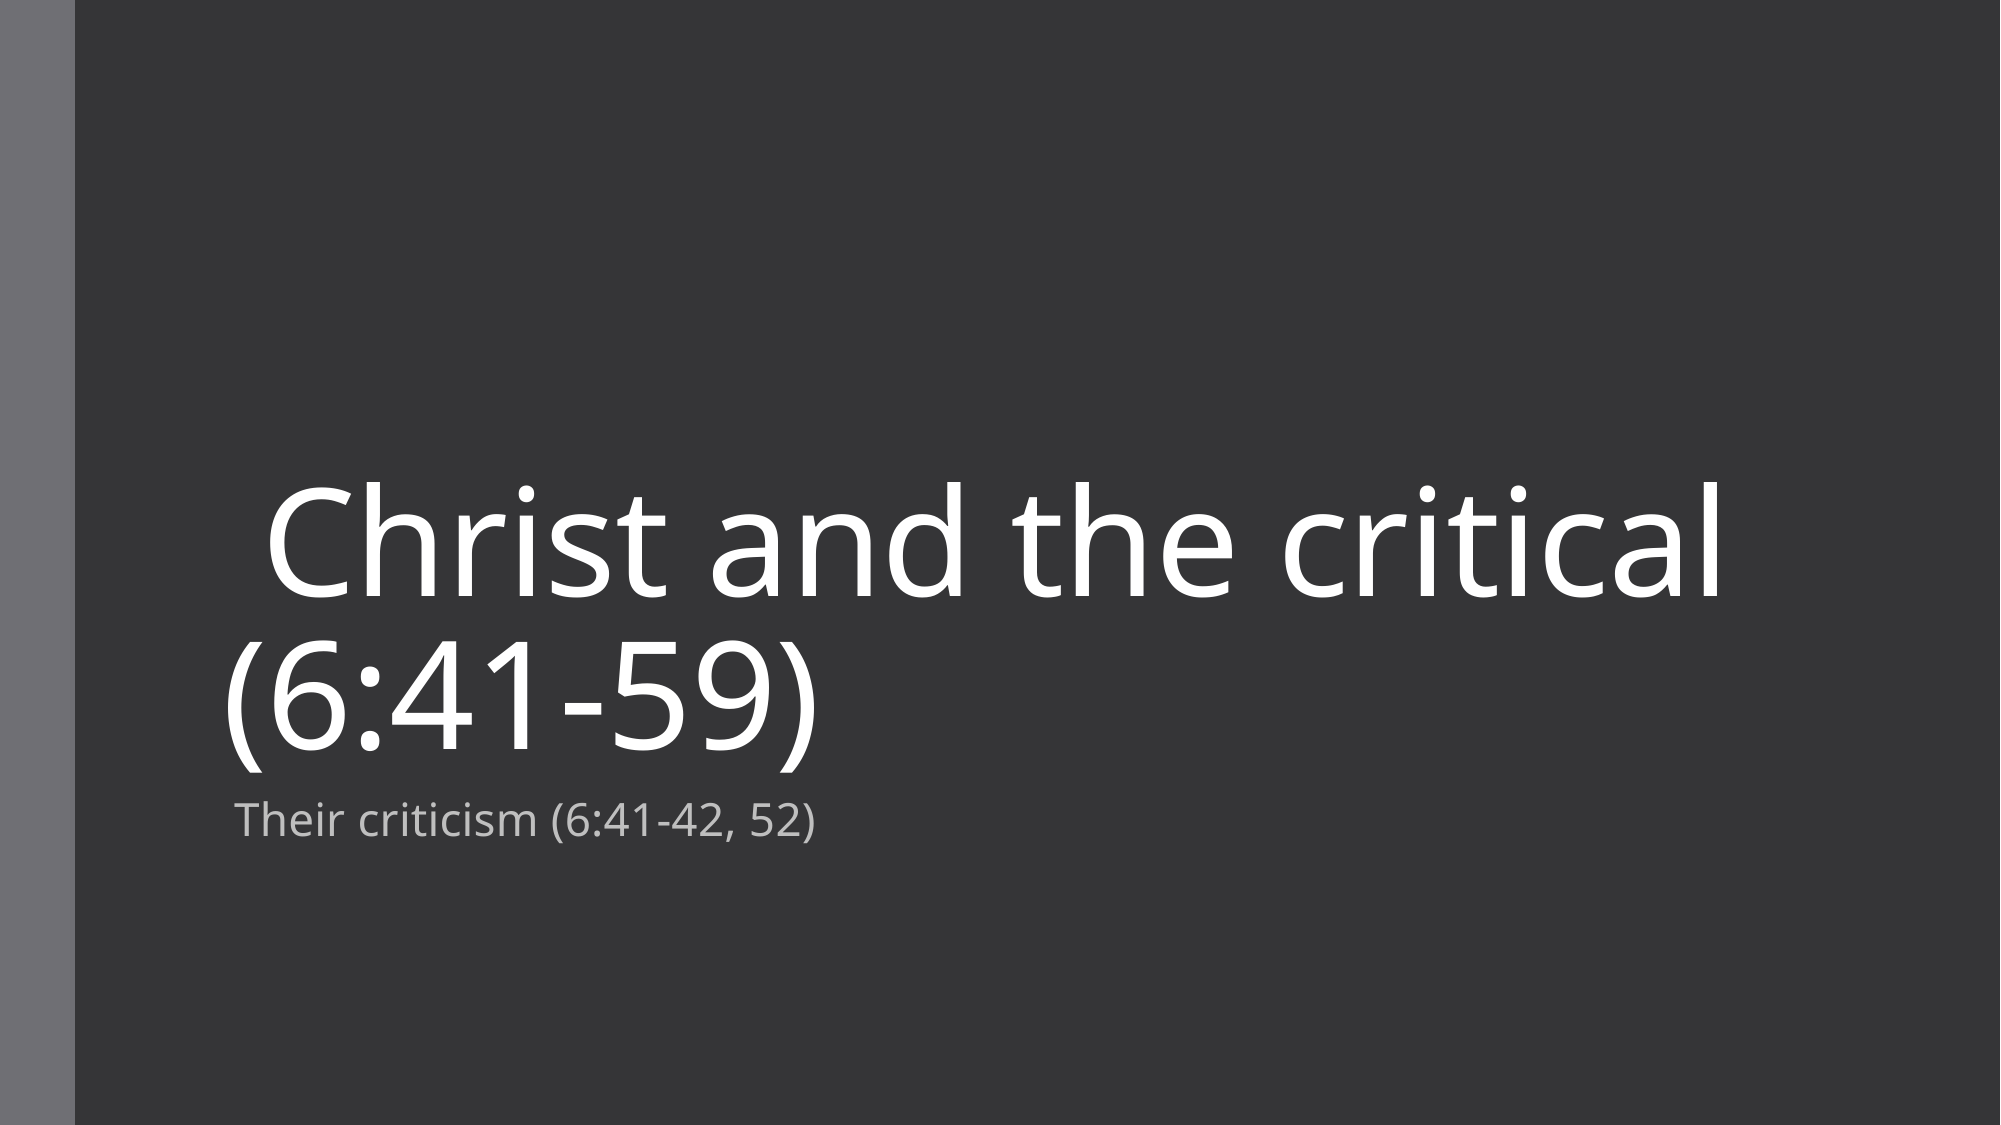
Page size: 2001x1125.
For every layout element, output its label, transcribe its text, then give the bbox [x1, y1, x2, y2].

subtitle Their criticism (6:41-42, 52) [206, 787, 1752, 1066]
title Christ and the critical (6:41-59) [206, 124, 1752, 787]
